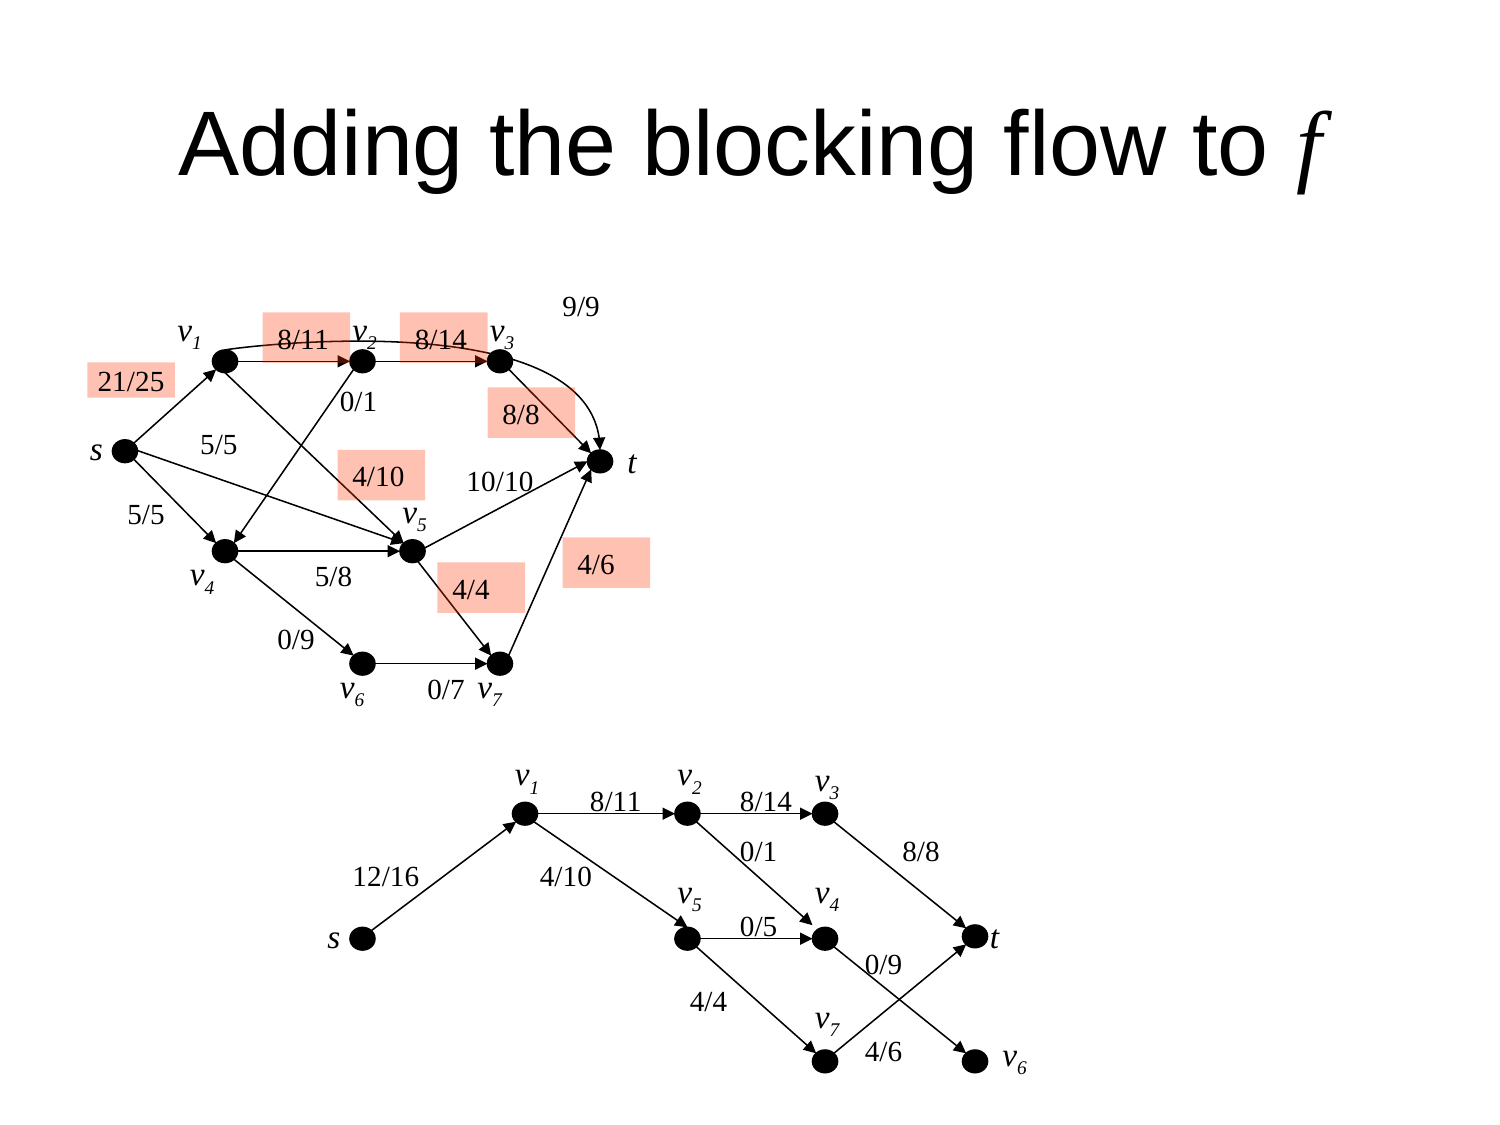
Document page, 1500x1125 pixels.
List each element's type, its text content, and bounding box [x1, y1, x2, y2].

text_box t [974, 907, 1026, 963]
text_box v4 [799, 862, 888, 924]
text_box v5 [387, 482, 475, 544]
text_box 5/8 [300, 549, 388, 601]
text_box v2 [662, 744, 751, 806]
text_box v3 [799, 750, 888, 811]
text_box v7 [842, 1011, 888, 1049]
text_box [812, 1050, 838, 1073]
text_box 8/14 [724, 774, 813, 824]
text_box [407, 544, 424, 552]
text_box v1 [162, 299, 250, 361]
text_box v1 [232, 349, 250, 361]
text_box 8/11 [574, 774, 663, 826]
text_box 4/6 [891, 1051, 898, 1060]
text_box [415, 550, 426, 561]
text_box [363, 927, 376, 951]
text_box s [312, 907, 363, 963]
text_box [404, 557, 417, 563]
text_box [489, 652, 508, 657]
text_box [962, 925, 974, 948]
text_box [126, 439, 138, 449]
text_box 8/8 [887, 824, 976, 876]
text_box v7 [799, 987, 888, 1049]
text_box v5 [662, 862, 751, 924]
text_box [217, 539, 233, 544]
text_box [512, 806, 538, 826]
text_box t [612, 432, 663, 488]
text_box 4/4 [730, 974, 763, 1004]
text_box v7 [799, 1040, 805, 1049]
text_box 0/9 [262, 612, 351, 663]
text_box 8/8 [487, 387, 576, 438]
text_box [962, 1050, 988, 1073]
title Adding the blocking flow to f [75, 45, 1426, 233]
text_box 12/16 [337, 849, 451, 901]
text_box 0/1 [324, 374, 413, 426]
text_box v2 [337, 299, 426, 361]
text_box 0/7 [412, 662, 501, 713]
text_box [212, 350, 238, 373]
text_box 0/1 [724, 824, 813, 876]
text_box [400, 544, 410, 559]
text_box 0/9 [916, 970, 938, 988]
text_box [350, 361, 375, 373]
text_box 4/6 [849, 1024, 938, 1076]
text_box 10/10 [462, 462, 538, 498]
text_box v6 [987, 1025, 1075, 1086]
text_box [674, 927, 700, 951]
text_box 4/4 [437, 562, 526, 613]
text_box 4/6 [562, 537, 651, 588]
text_box 21/25 [87, 362, 175, 398]
text_box 8/11 [262, 312, 351, 363]
text_box [487, 361, 513, 373]
text_box 9/9 [549, 287, 613, 323]
text_box 5/5 [187, 424, 251, 461]
text_box 8/14 [399, 312, 488, 363]
text_box [675, 806, 700, 826]
text_box v7 [462, 657, 550, 719]
text_box 4/4 [675, 974, 763, 1026]
text_box v6 [324, 657, 413, 719]
text_box v4 [174, 544, 263, 606]
text_box [587, 450, 612, 473]
text_box v3 [474, 299, 563, 361]
text_box [352, 652, 373, 657]
text_box [813, 811, 838, 826]
text_box 4/10 [337, 449, 426, 501]
text_box 5/5 [112, 487, 201, 538]
text_box 0/9 [849, 937, 938, 988]
text_box v1 [499, 744, 588, 806]
text_box [126, 448, 138, 463]
text_box 4/10 [525, 849, 613, 901]
text_box s [74, 419, 126, 476]
text_box 0/5 [724, 899, 813, 951]
text_box [813, 927, 838, 951]
